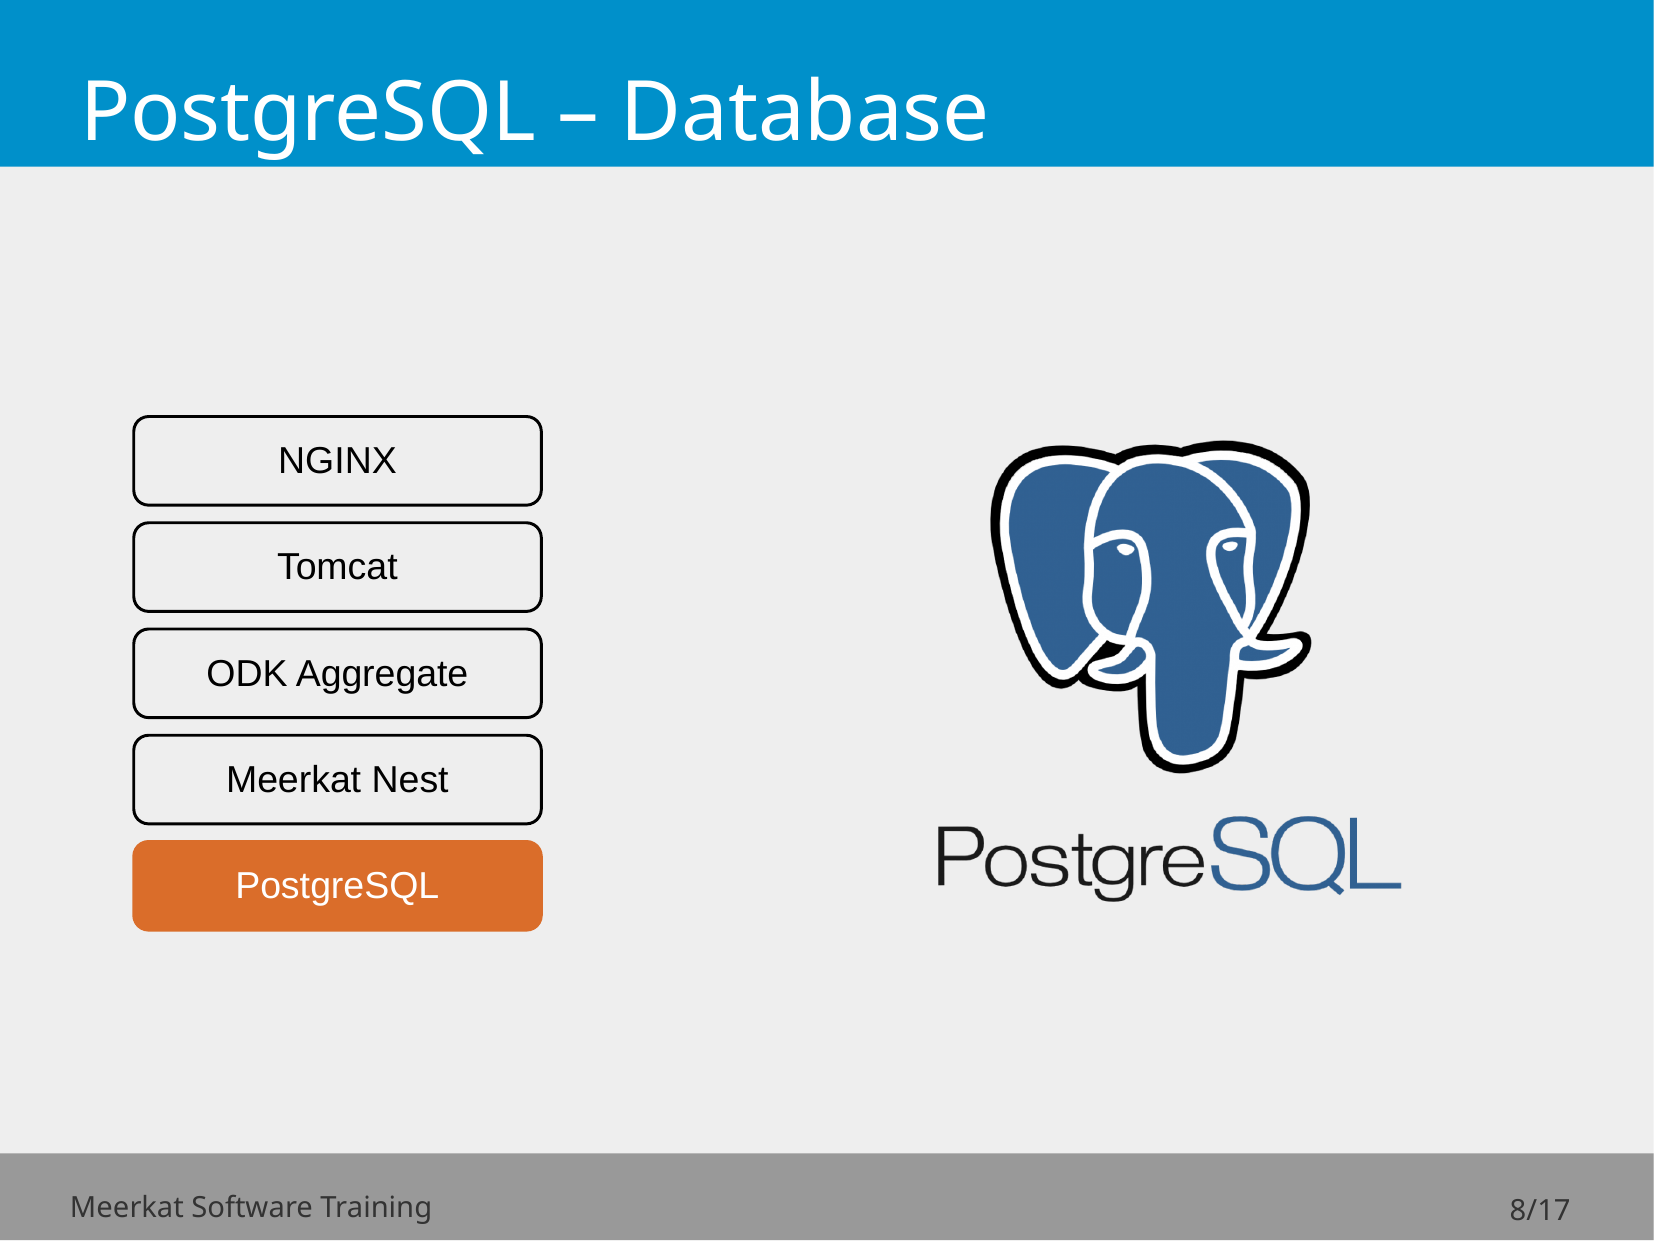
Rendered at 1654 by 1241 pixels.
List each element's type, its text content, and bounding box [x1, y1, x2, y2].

text_box NGINX [133, 416, 542, 506]
text_box Tomcat [133, 522, 542, 612]
picture [892, 361, 1433, 963]
text_box PostgreSQL – Database [65, 43, 1140, 226]
text_box PostgreSQL [133, 841, 542, 931]
text_box Meerkat Nest [133, 735, 542, 824]
text_box ODK Aggregate [133, 628, 542, 718]
